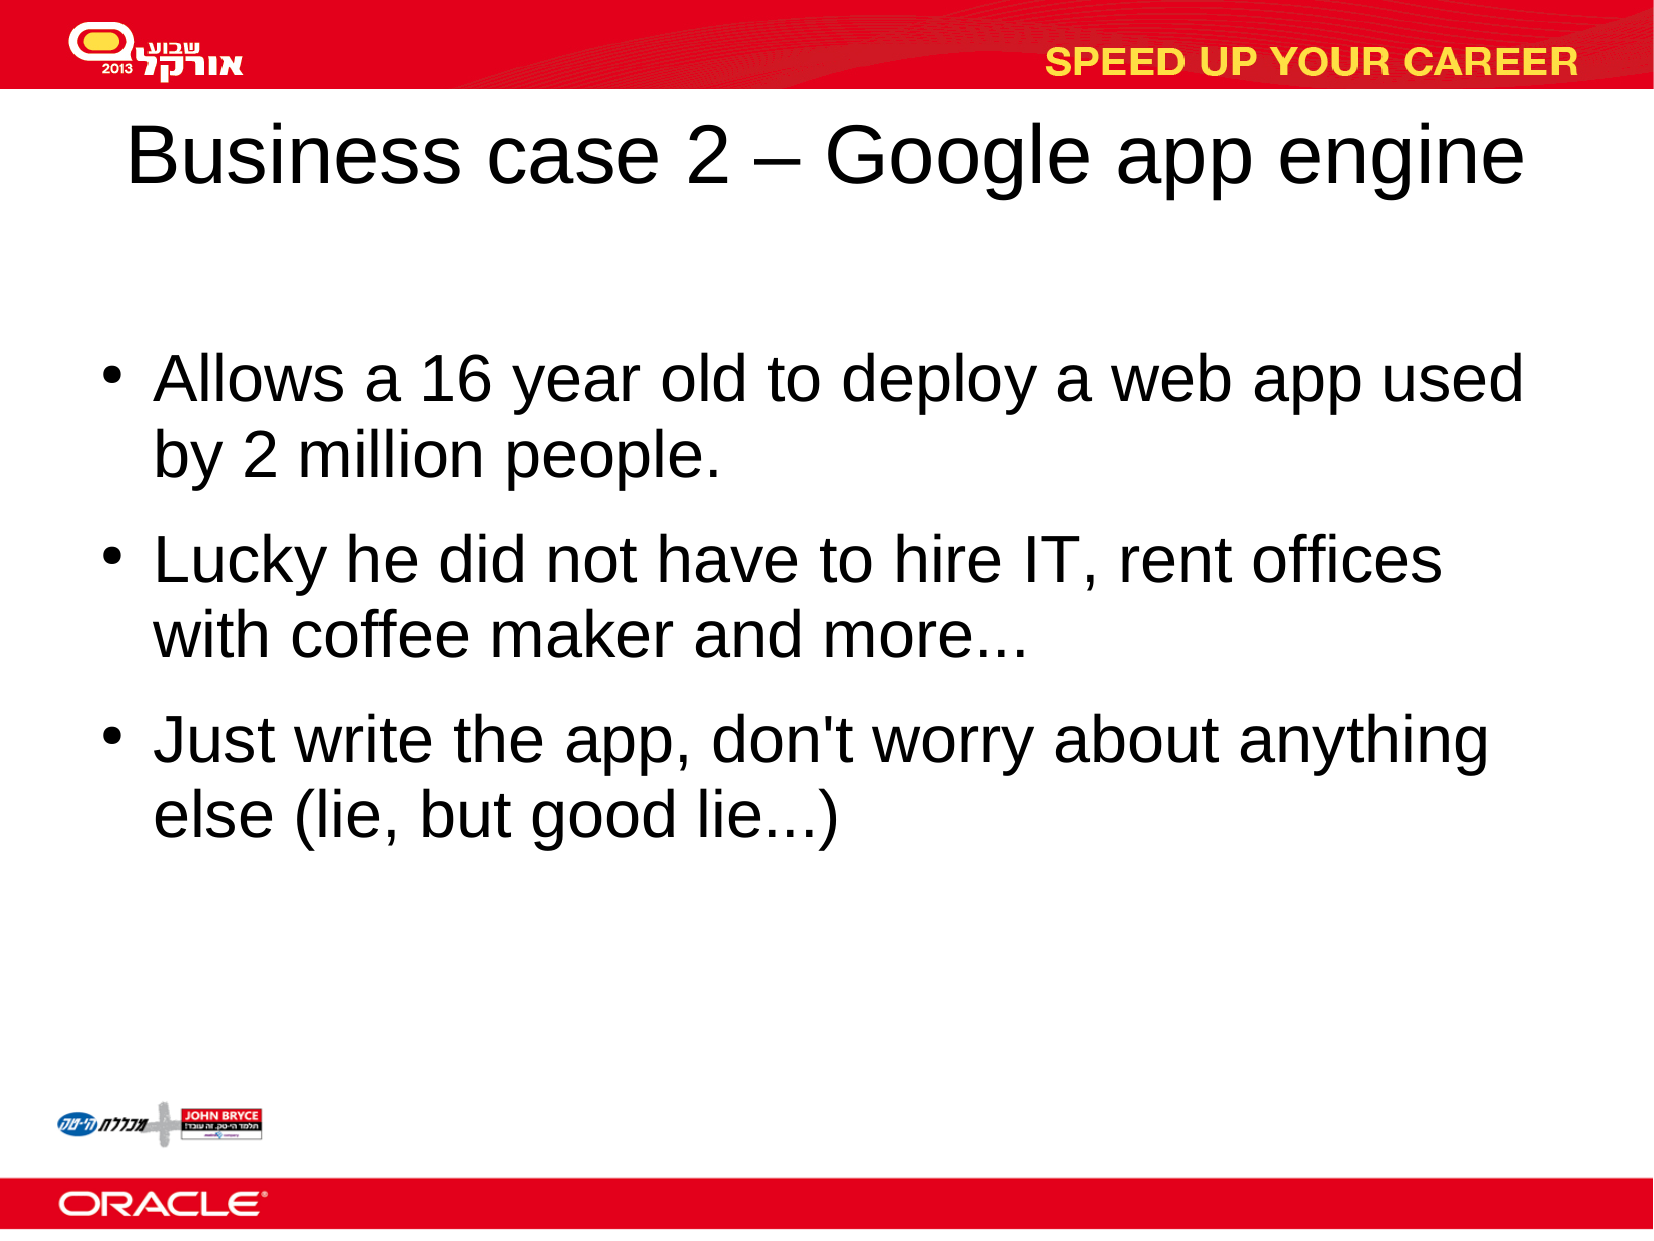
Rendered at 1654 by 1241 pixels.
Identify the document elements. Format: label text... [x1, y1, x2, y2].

list Allows a 16 year old to deploy a web app used by 2 million people. Lucky he did not have to hire IT, rent offices with coffee maker and more... Just write the app, don't worry about anything else (lie, but good lie...) [82, 337, 1538, 1058]
picture [0, 1087, 1653, 1240]
picture [0, 0, 1654, 89]
title Business case 2 – Google app engine [82, 49, 1571, 257]
